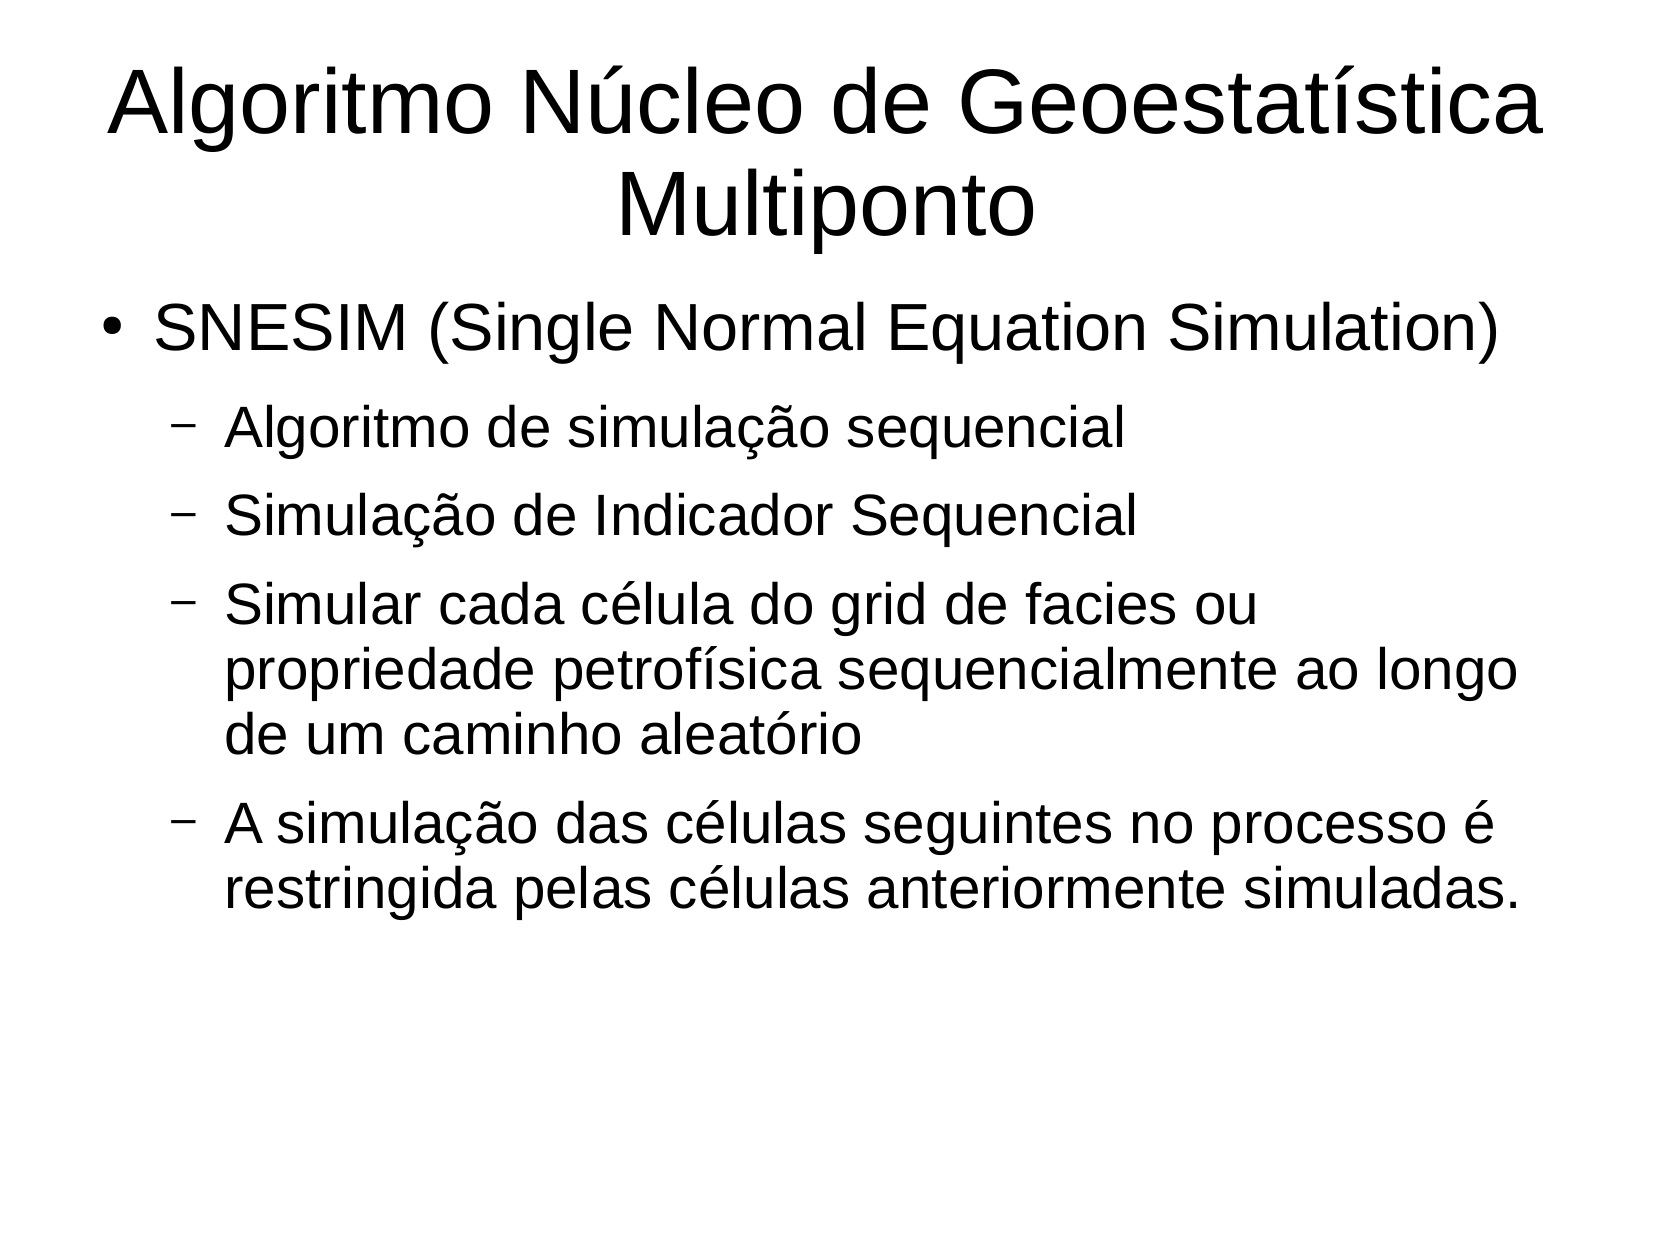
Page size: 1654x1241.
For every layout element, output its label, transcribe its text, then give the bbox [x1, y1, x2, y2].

title Algoritmo Núcleo de Geoestatística Multiponto [82, 49, 1571, 257]
list SNESIM (Single Normal Equation Simulation) Algoritmo de simulação sequencial Simulação de Indicador Sequencial Simular cada célula do grid de facies ou propriedade petrofísica sequencialmente ao longo de um caminho aleatório A simulação das células seguintes no processo é restringida pelas células anteriormente simuladas. [82, 290, 1571, 1010]
